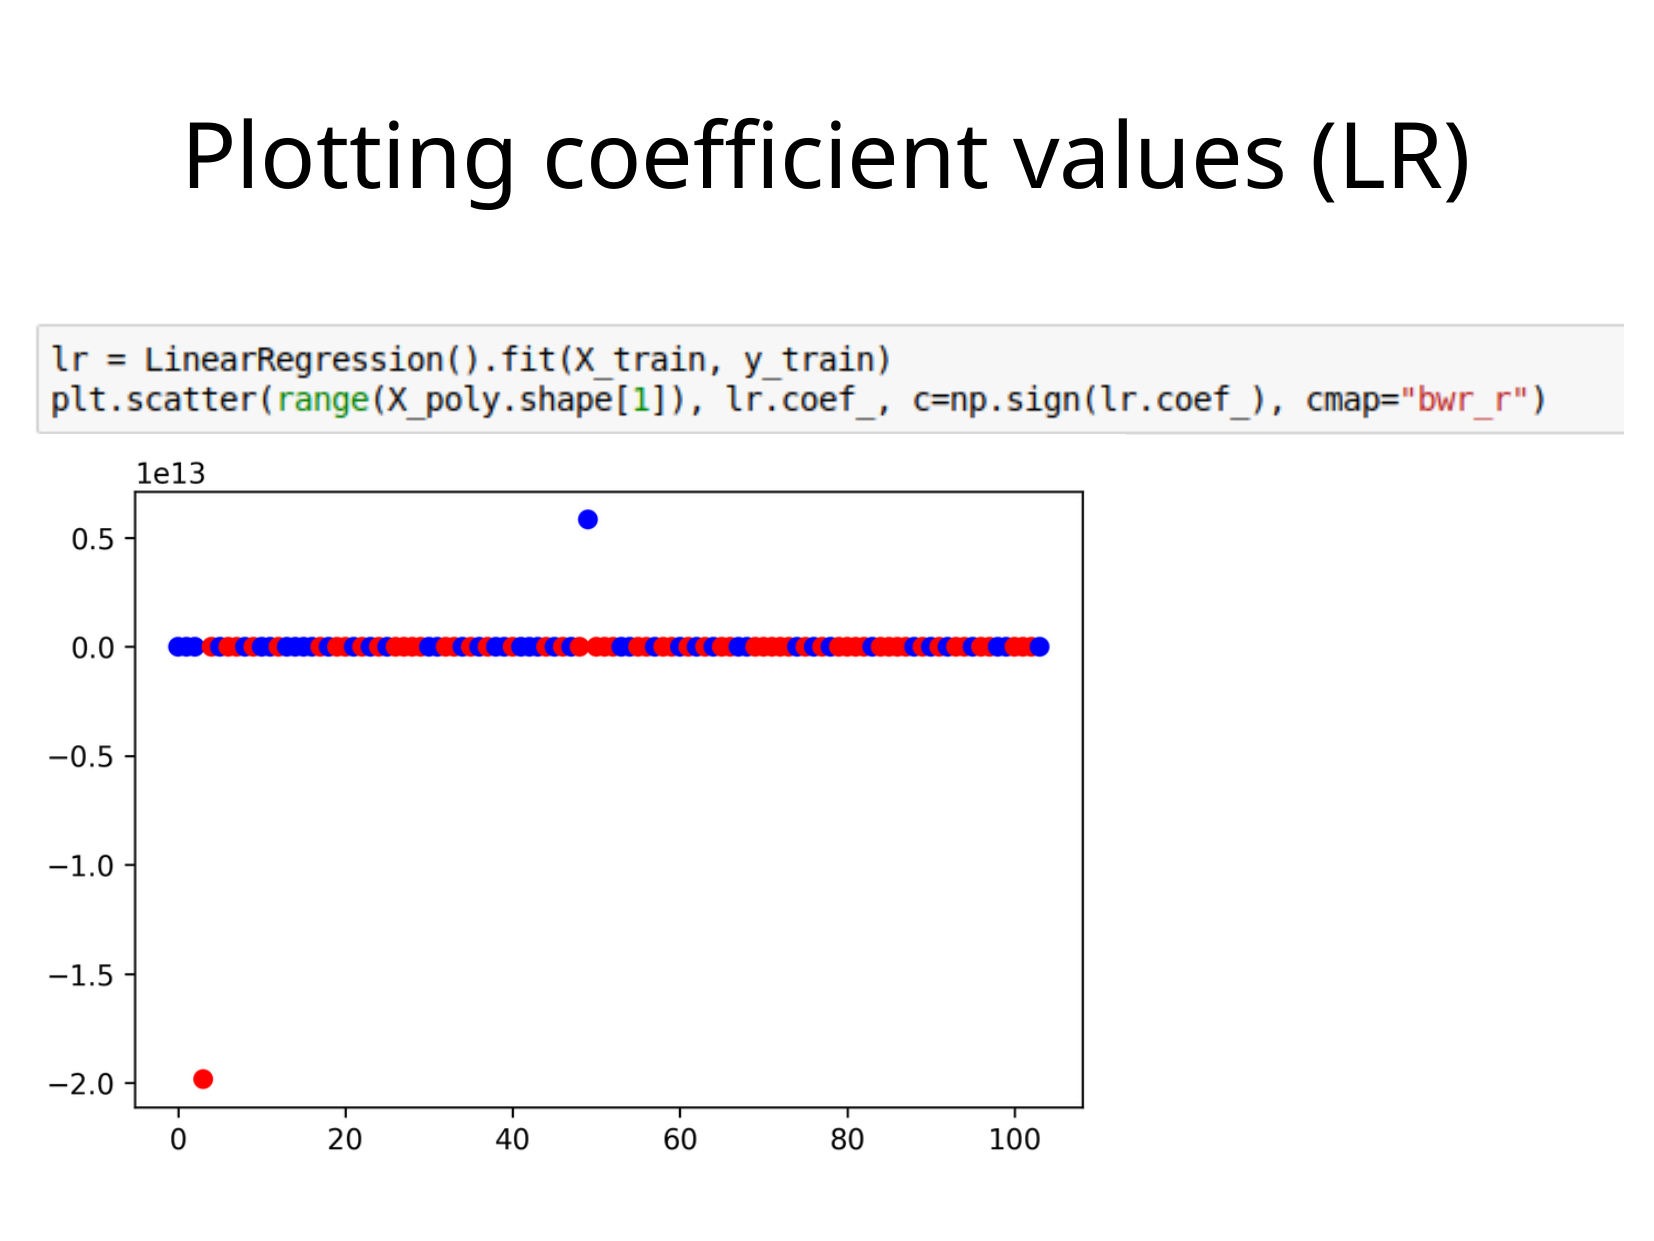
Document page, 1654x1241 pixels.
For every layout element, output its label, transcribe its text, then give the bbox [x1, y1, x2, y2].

title Plotting coefficient values (LR) [82, 49, 1571, 257]
picture [30, 299, 1624, 1177]
